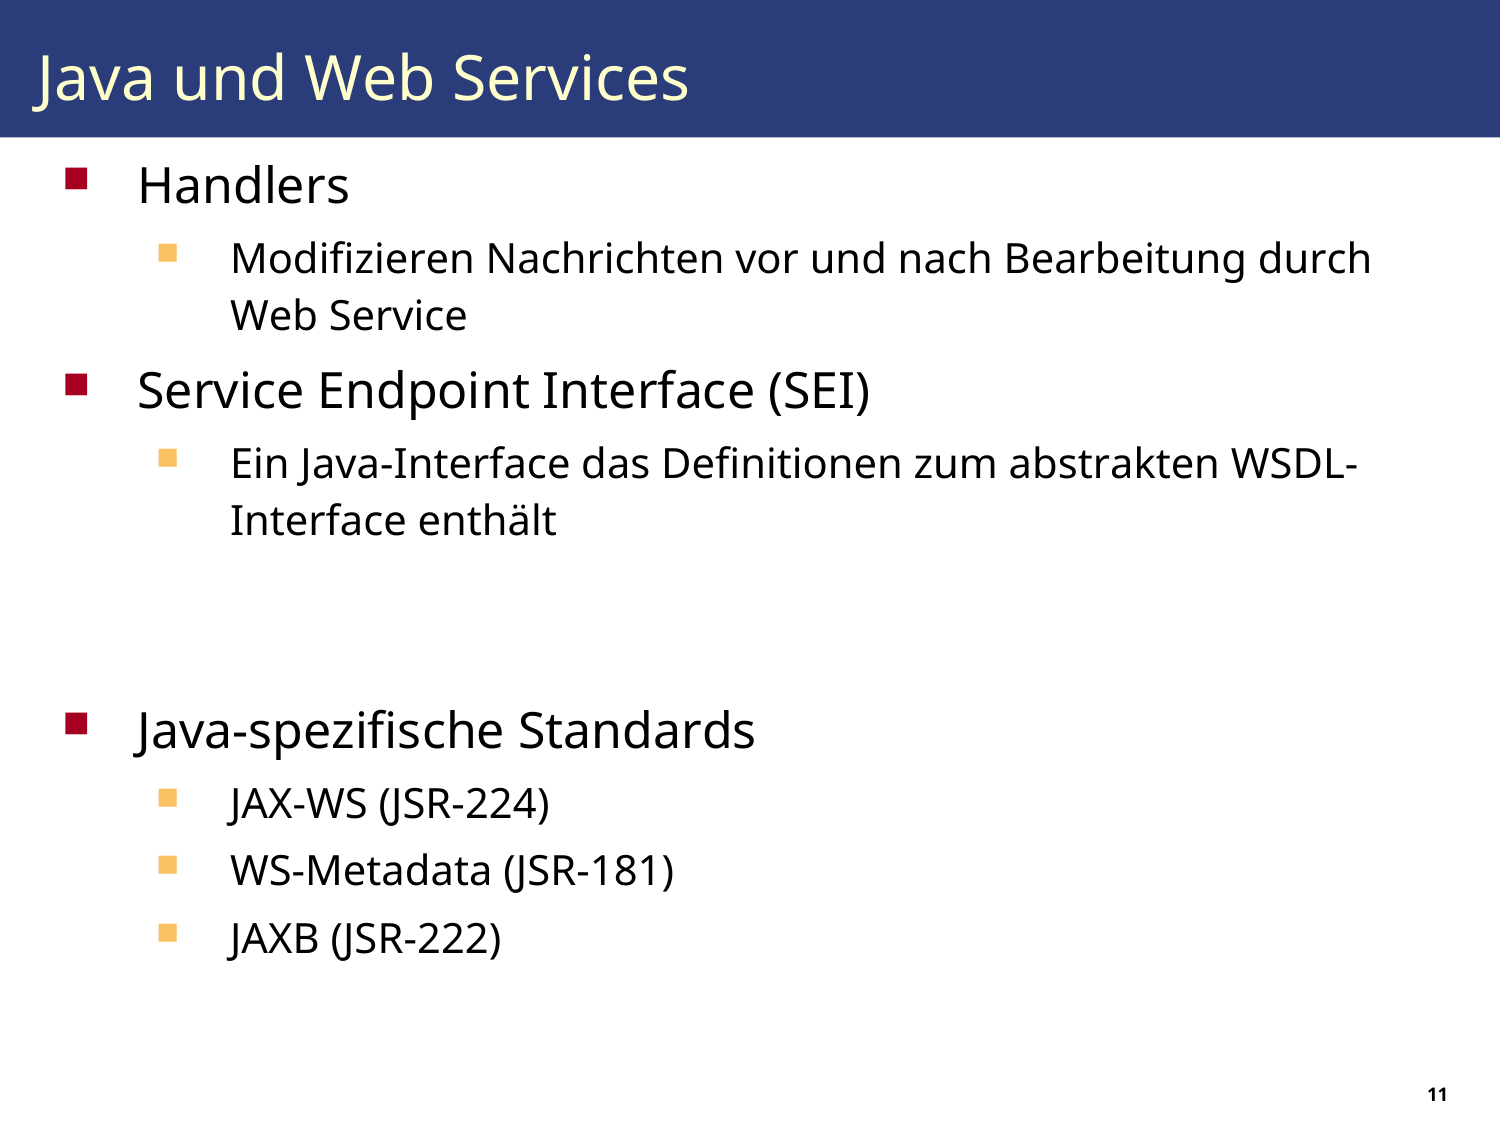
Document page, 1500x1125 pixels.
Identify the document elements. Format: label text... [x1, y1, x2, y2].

text_box <Nummer> [1412, 1077, 1500, 1117]
text_box Java und Web Services [37, 0, 1476, 151]
list Handlers Modifizieren Nachrichten vor und nach Bearbeitung durch Web Service Service Endpoint Interface (SEI) Ein Java-Interface das Definitionen zum abstrakten WSDL-Interface enthält Java-spezifische Standards JAX-WS (JSR-224) WS-Metadata (JSR-181) JAXB (JSR-222) [62, 149, 1449, 1072]
